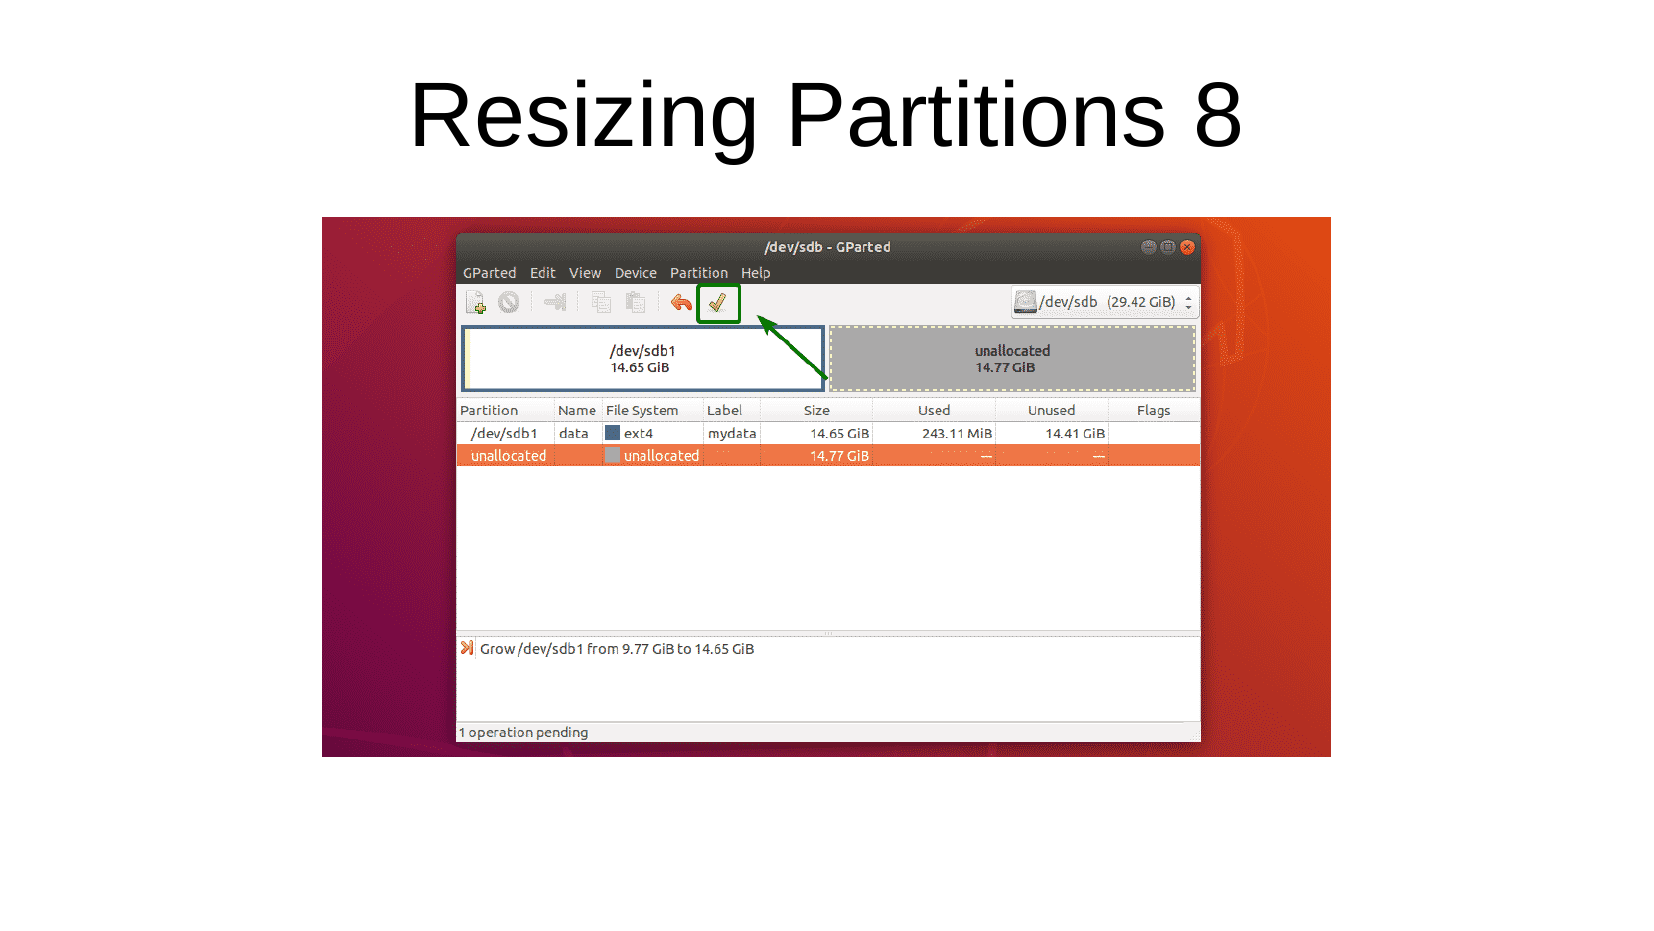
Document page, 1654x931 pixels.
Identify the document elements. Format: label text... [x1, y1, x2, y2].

picture [322, 217, 1331, 758]
title Resizing Partitions 8 [82, 37, 1571, 193]
